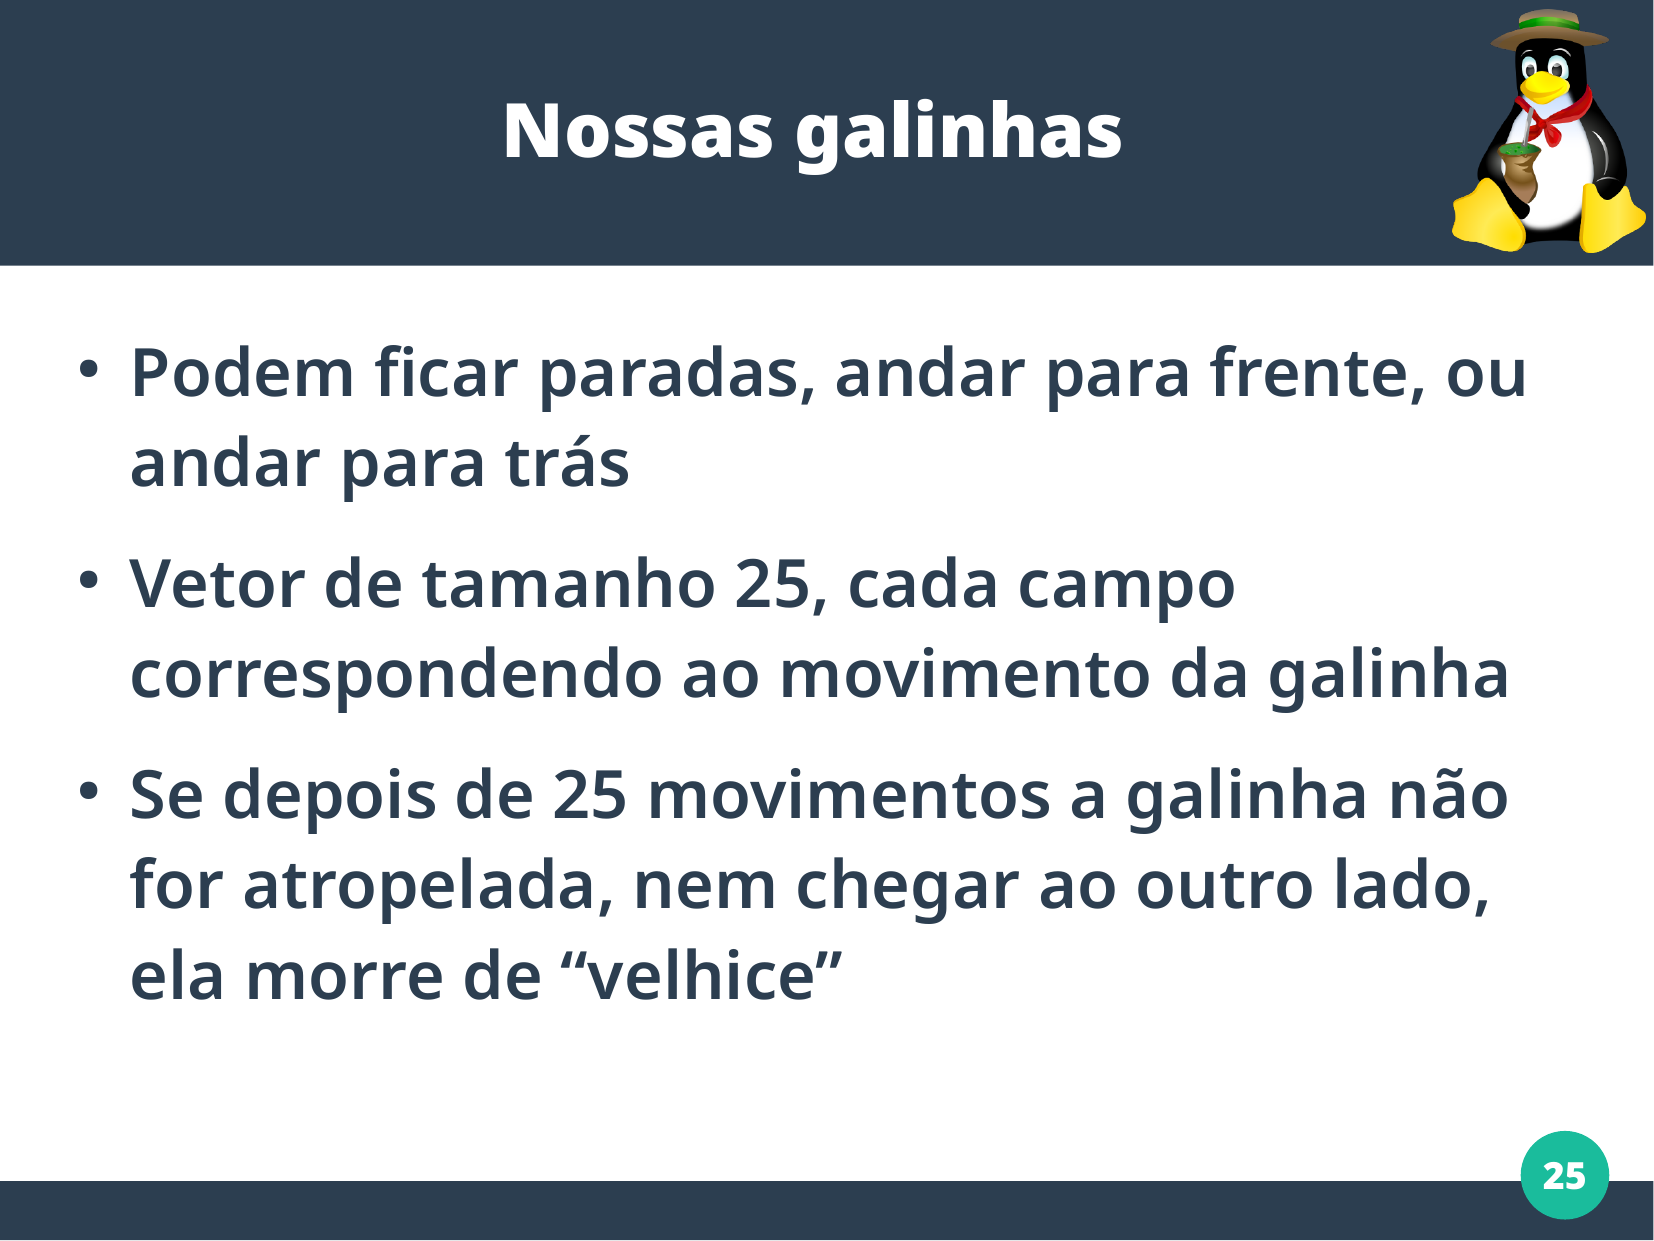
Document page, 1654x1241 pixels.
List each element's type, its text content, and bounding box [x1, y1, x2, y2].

title Nossas galinhas [59, 49, 1452, 207]
picture [1452, 9, 1646, 253]
list Podem ficar paradas, andar para frente, ou andar para trás Vetor de tamanho 25, cada campo correspondendo ao movimento da galinha Se depois de 25 movimentos a galinha não for atropelada, nem chegar ao outro lado, ela morre de “velhice” [59, 324, 1595, 1152]
